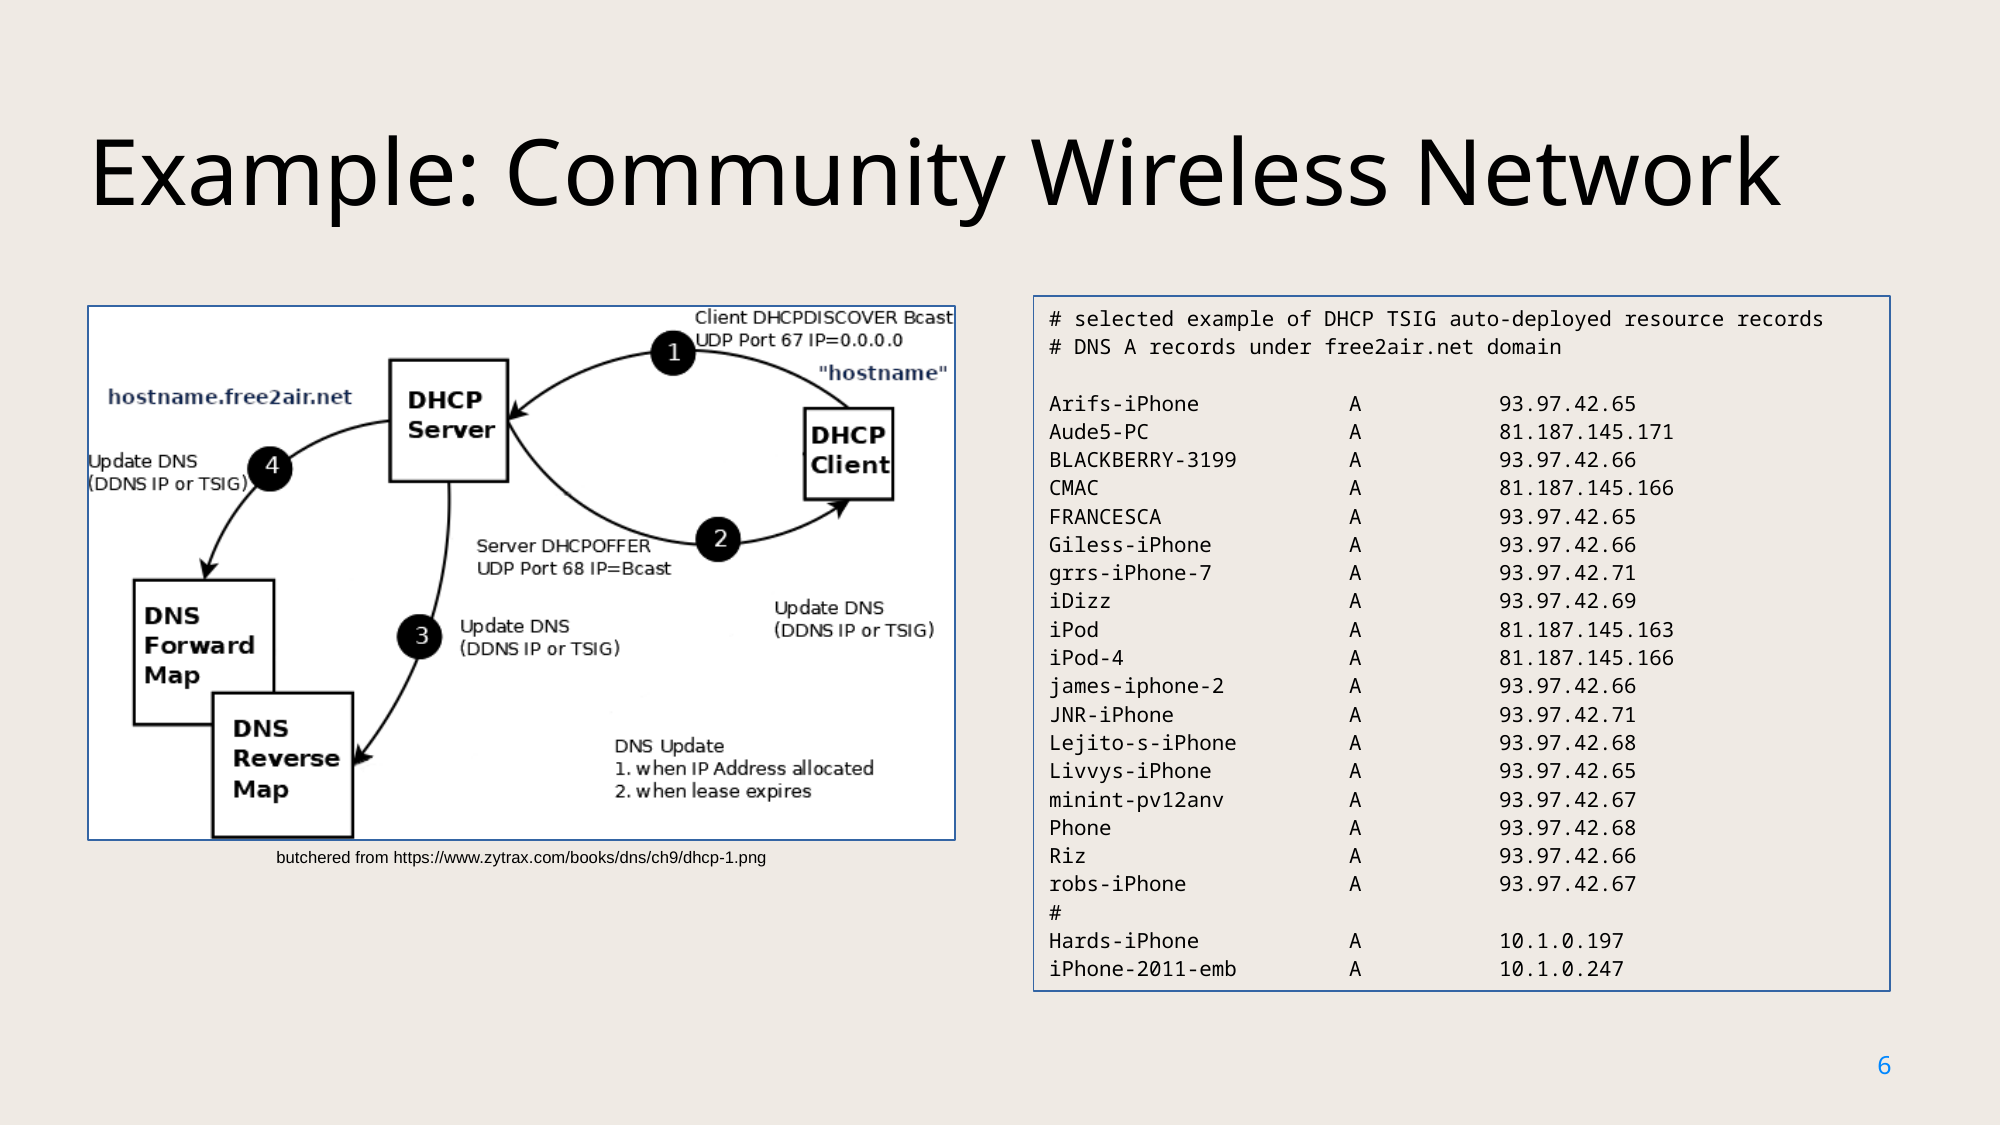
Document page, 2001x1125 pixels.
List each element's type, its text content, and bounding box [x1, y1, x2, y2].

slide_number <number> [1862, 1042, 1957, 1103]
title Example: Community Wireless Network [88, 59, 1863, 278]
text_box butchered from https://www.zytrax.com/books/dns/ch9/dhcp-1.png [88, 840, 955, 875]
text_box # selected example of DHCP TSIG auto-deployed resource records # DNS A records under free2air.net domain Arifs-iPhone A 93.97.42.65 Aude5-PC A 81.187.145.171 BLACKBERRY-3199 A 93.97.42.66 CMAC A 81.187.145.166 FRANCESCA A 93.97.42.65 Giless-iPhone A 93.97.42.66 grrs-iPhone-7 A 93.97.42.71 iDizz A 93.97.42.69 iPod A 81.187.145.163 iPod-4 A 81.187.145.166 james-iphone-2 A 93.97.42.66 JNR-iPhone A 93.97.42.71 Lejito-s-iPhone A 93.97.42.68 Livvys-iPhone A 93.97.42.65 minint-pv12anv A 93.97.42.67 Phone A 93.97.42.68 Riz A 93.97.42.66 robs-iPhone A 93.97.42.67 # Hards-iPhone A 10.1.0.197 iPhone-2011-emb A 10.1.0.247 [1033, 295, 1890, 975]
picture [88, 307, 955, 840]
